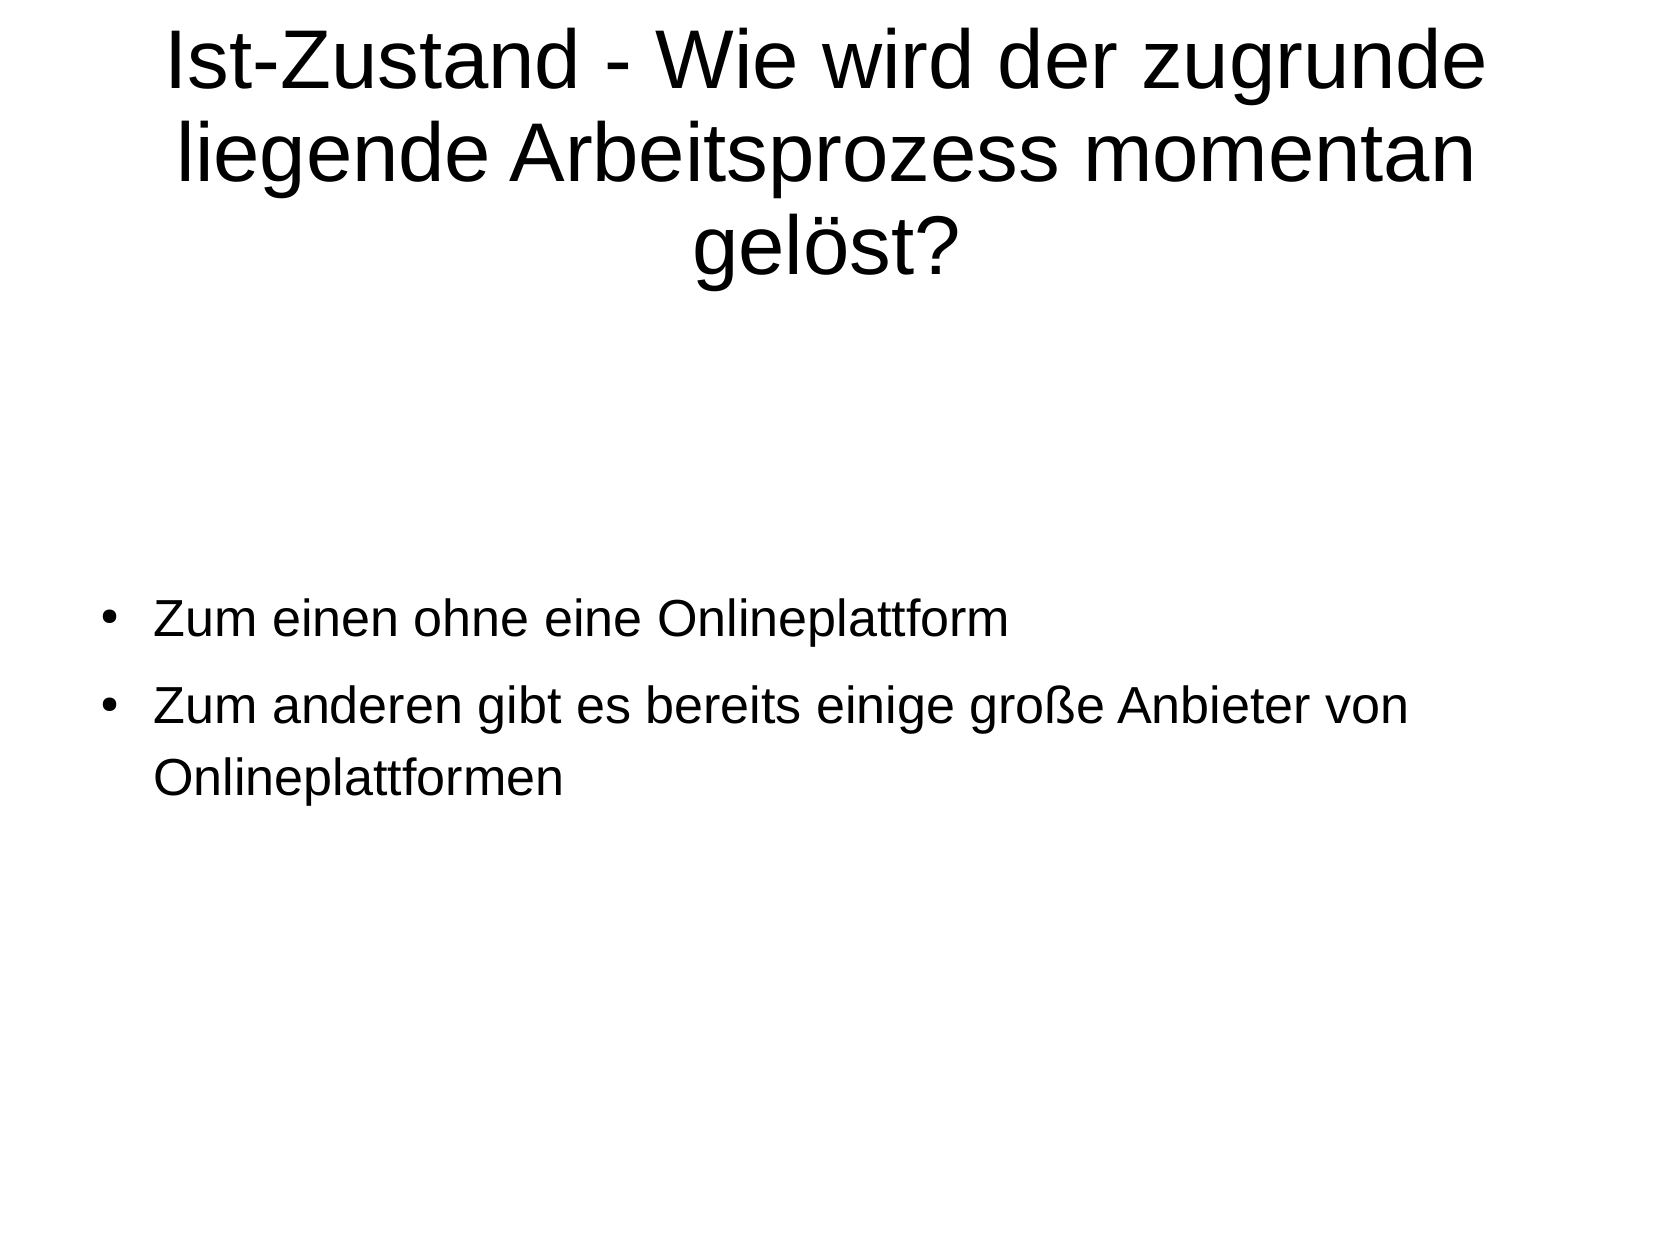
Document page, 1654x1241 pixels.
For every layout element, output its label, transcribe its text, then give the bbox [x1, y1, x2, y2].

list Zum einen ohne eine Onlineplattform Zum anderen gibt es bereits einige große Anbieter von Onlineplattformen [82, 290, 1571, 1109]
title Ist-Zustand - Wie wird der zugrunde liegende Arbeitsprozess momentan gelöst? [82, 13, 1571, 290]
